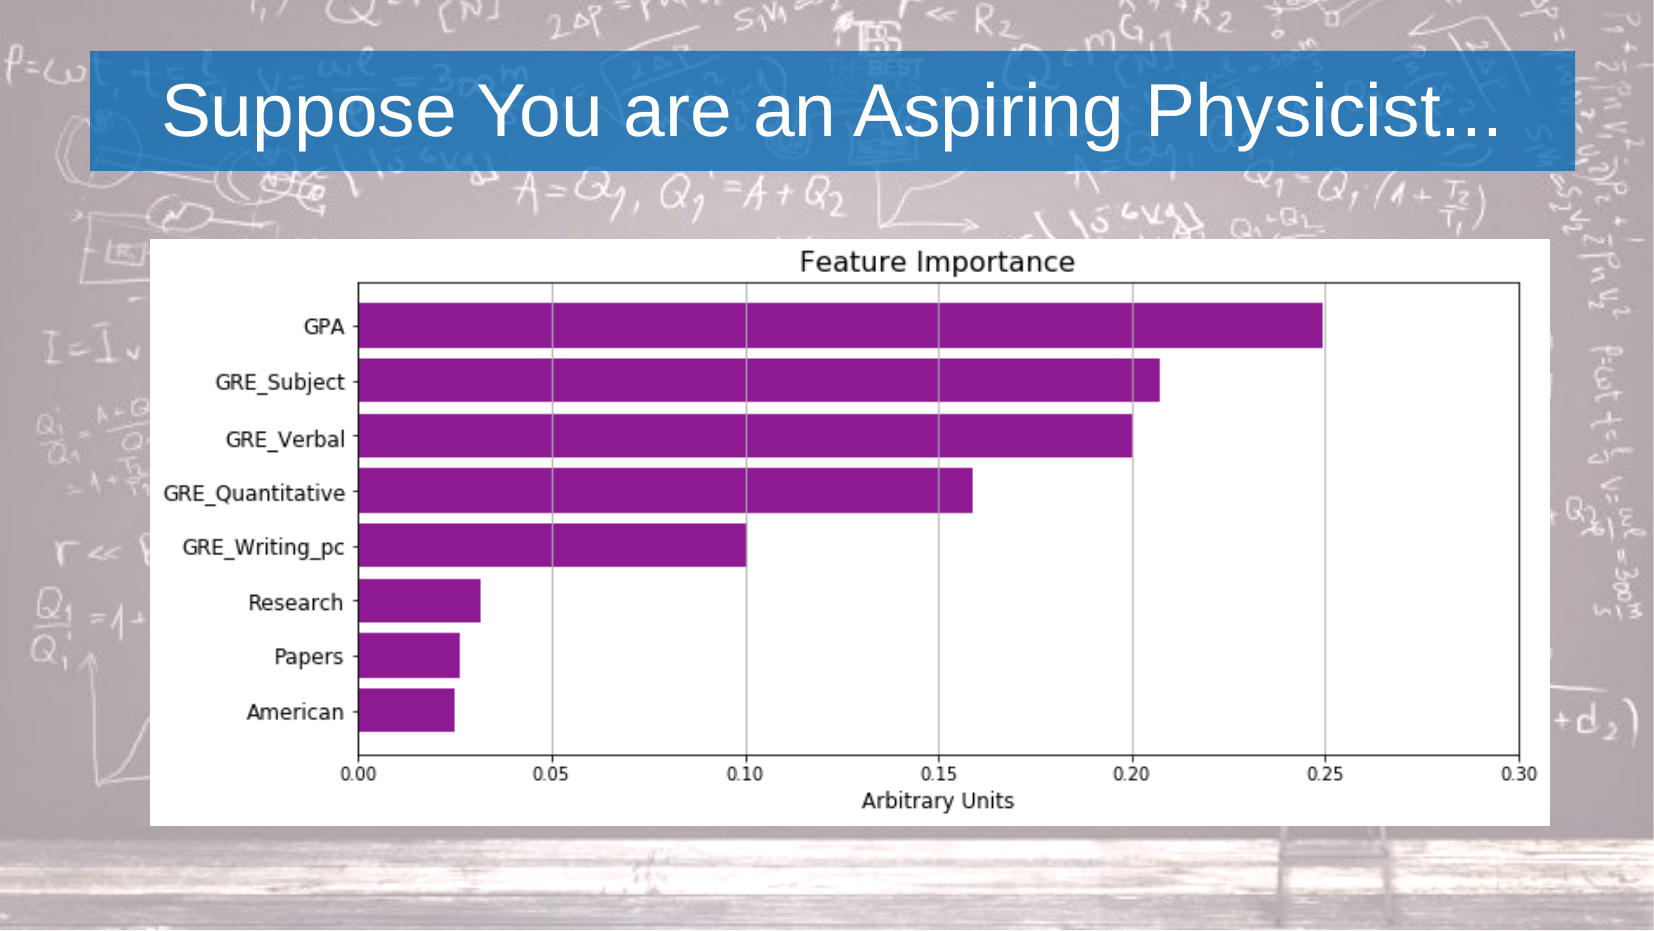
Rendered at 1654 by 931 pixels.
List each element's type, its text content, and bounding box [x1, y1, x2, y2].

title Suppose You are an Aspiring Physicist... [90, 50, 1576, 171]
picture [150, 239, 1550, 826]
text_box [0, 0, 1654, 931]
